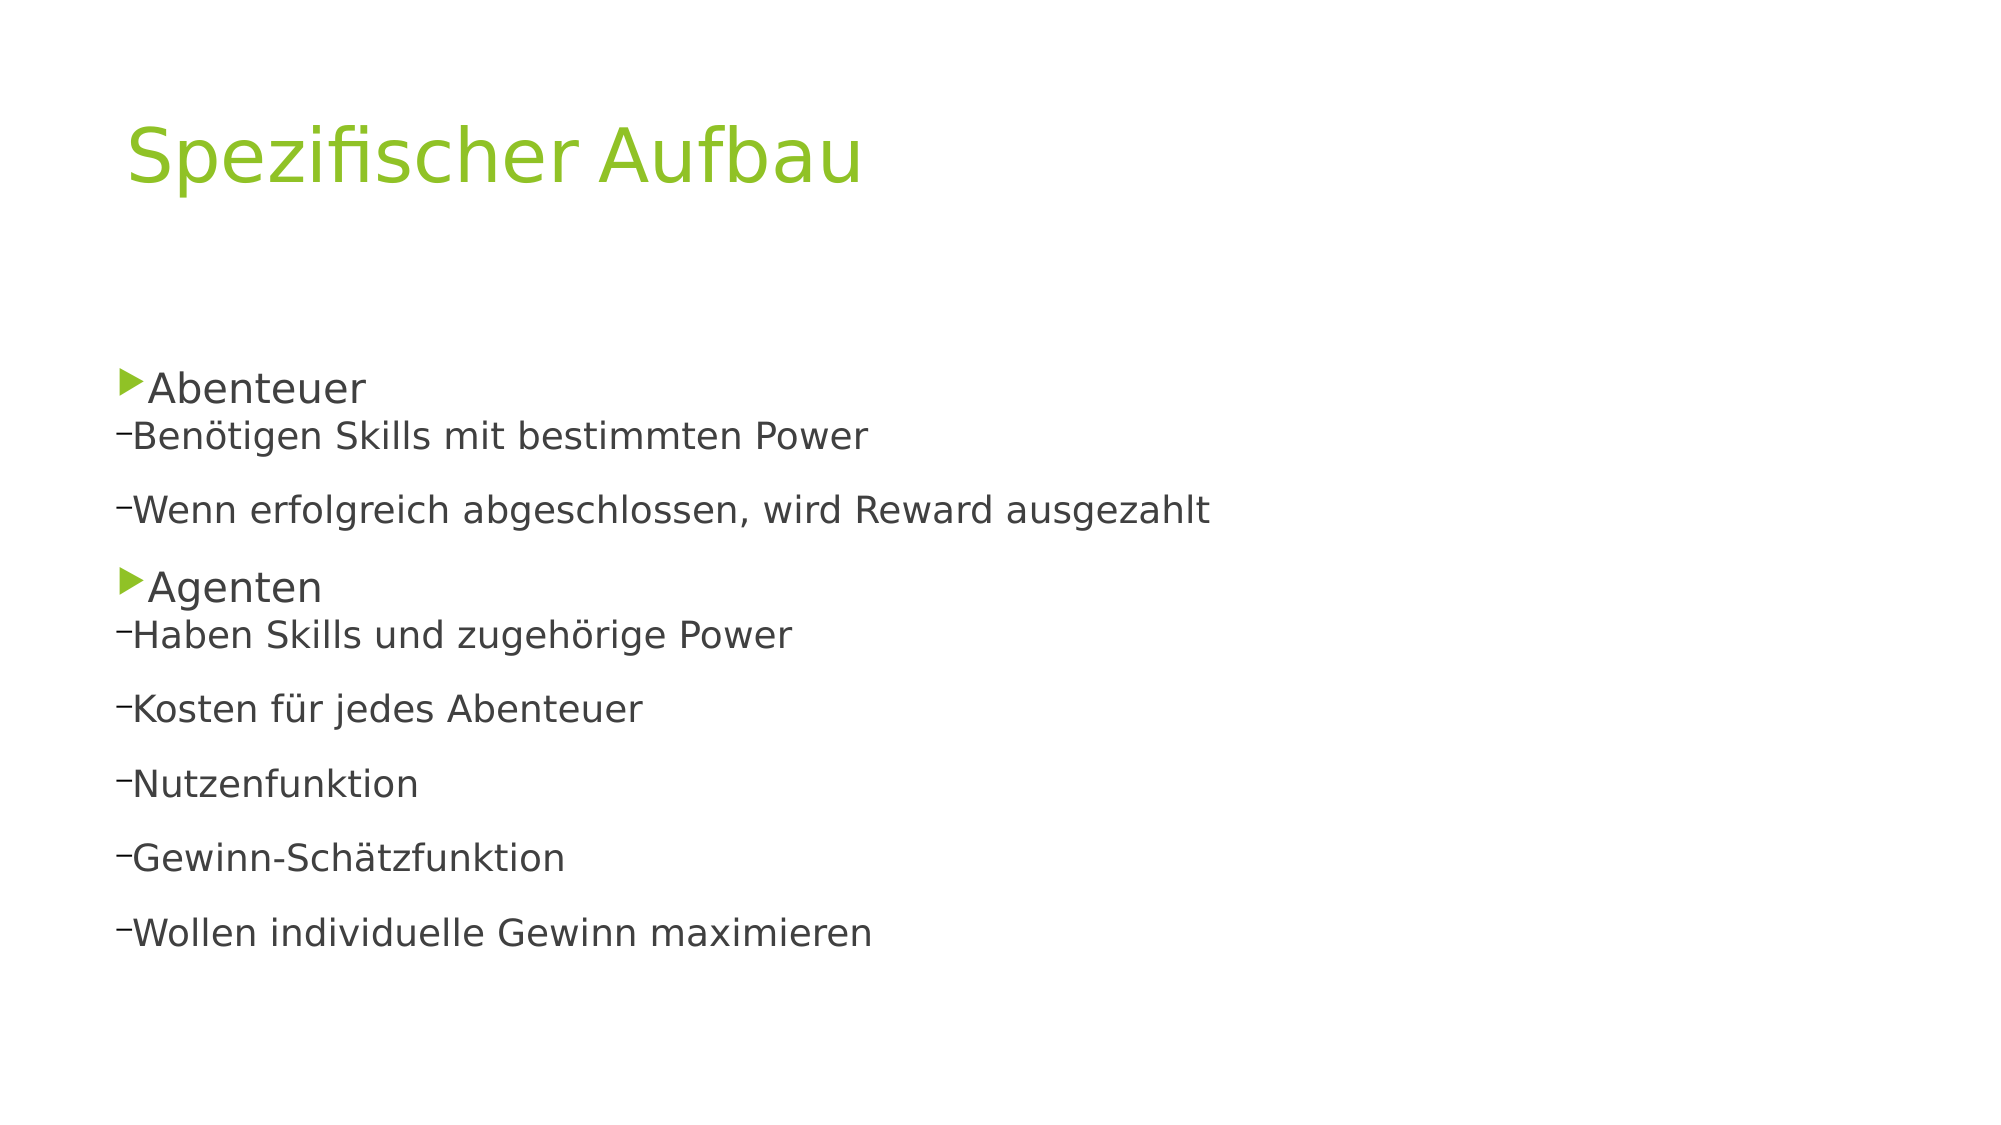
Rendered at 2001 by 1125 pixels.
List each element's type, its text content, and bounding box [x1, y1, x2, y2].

list Abenteuer Benötigen Skills mit bestimmten Power Wenn erfolgreich abgeschlossen, wird Reward ausgezahlt Agenten Haben Skills und zugehörige Power Kosten für jedes Abenteuer Nutzenfunktion Gewinn-Schätzfunktion Wollen individuelle Gewinn maximieren [101, 354, 1512, 991]
title Spezifischer Aufbau [111, 99, 1522, 317]
